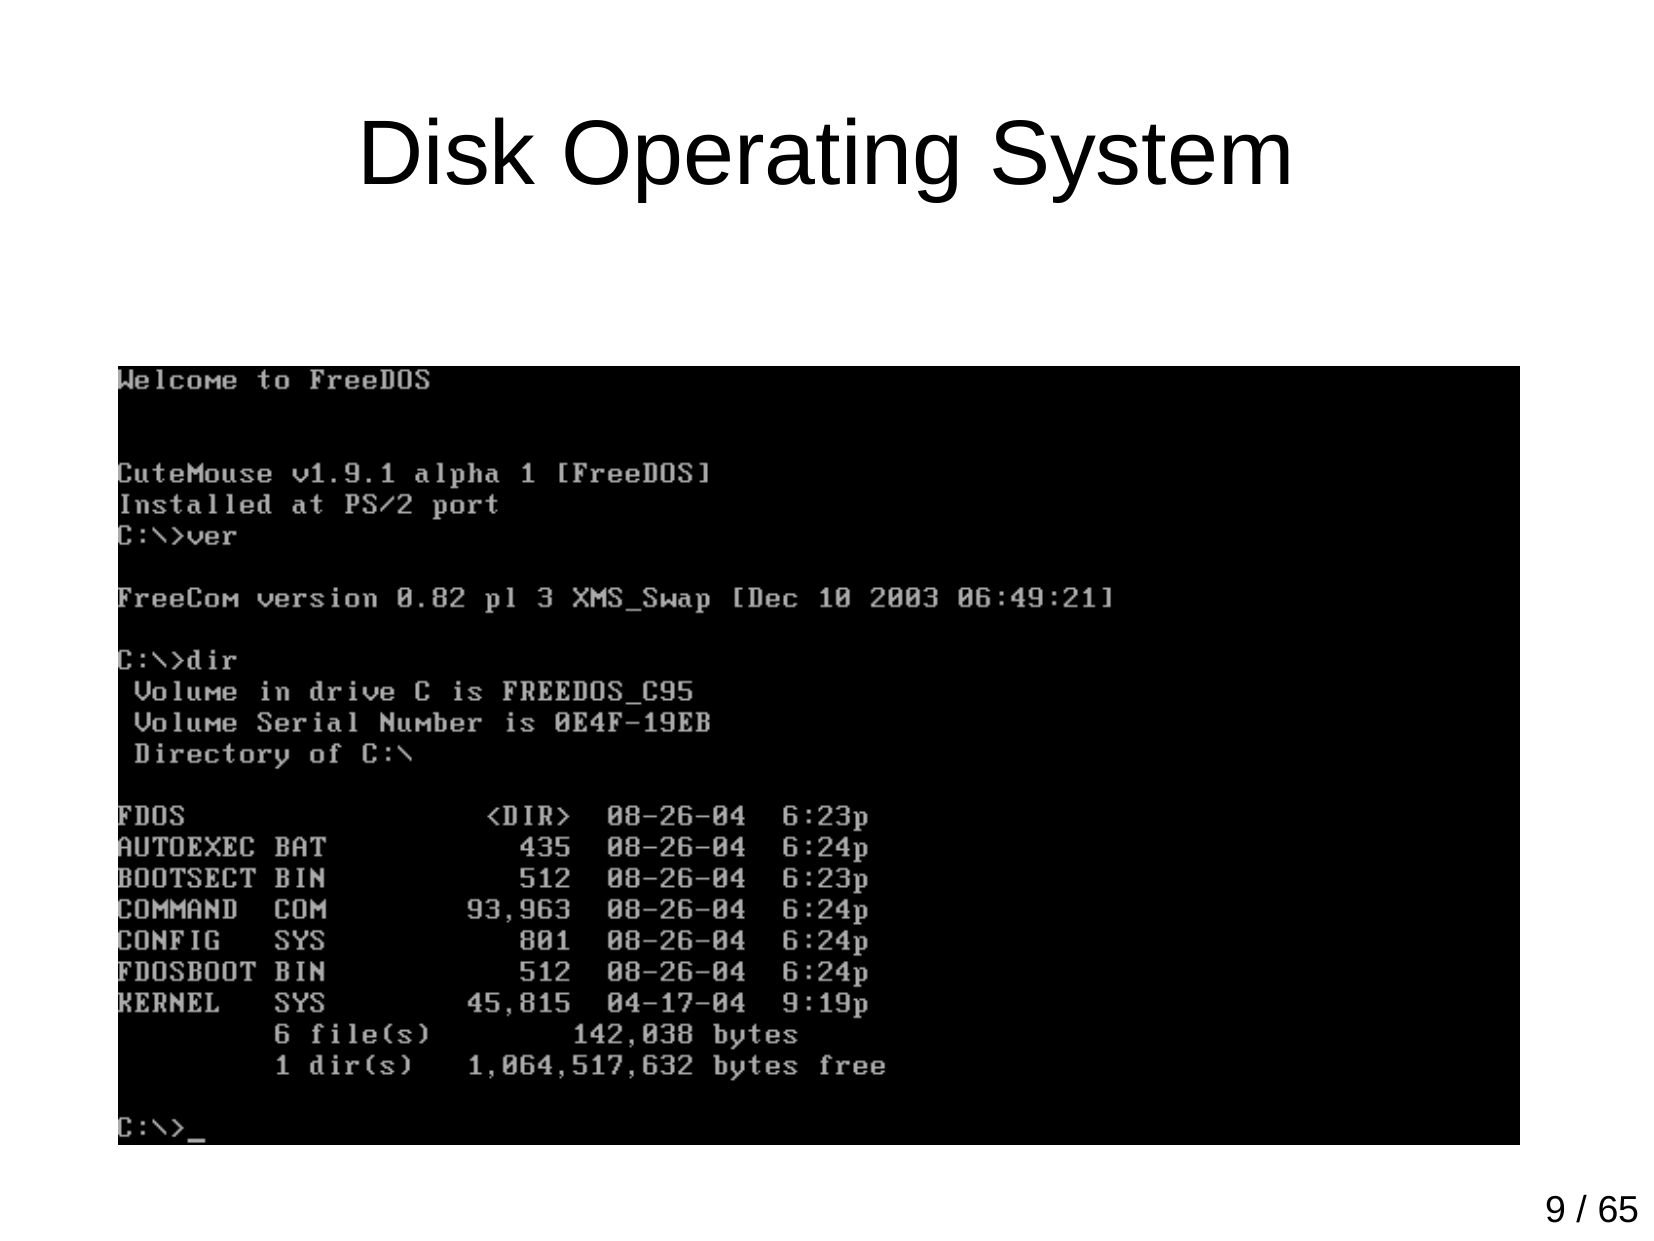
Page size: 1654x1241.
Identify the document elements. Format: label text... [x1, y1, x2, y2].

picture [118, 366, 1520, 1145]
title Disk Operating System [82, 49, 1571, 257]
text_box <number> / 65 [1380, 1181, 1654, 1238]
